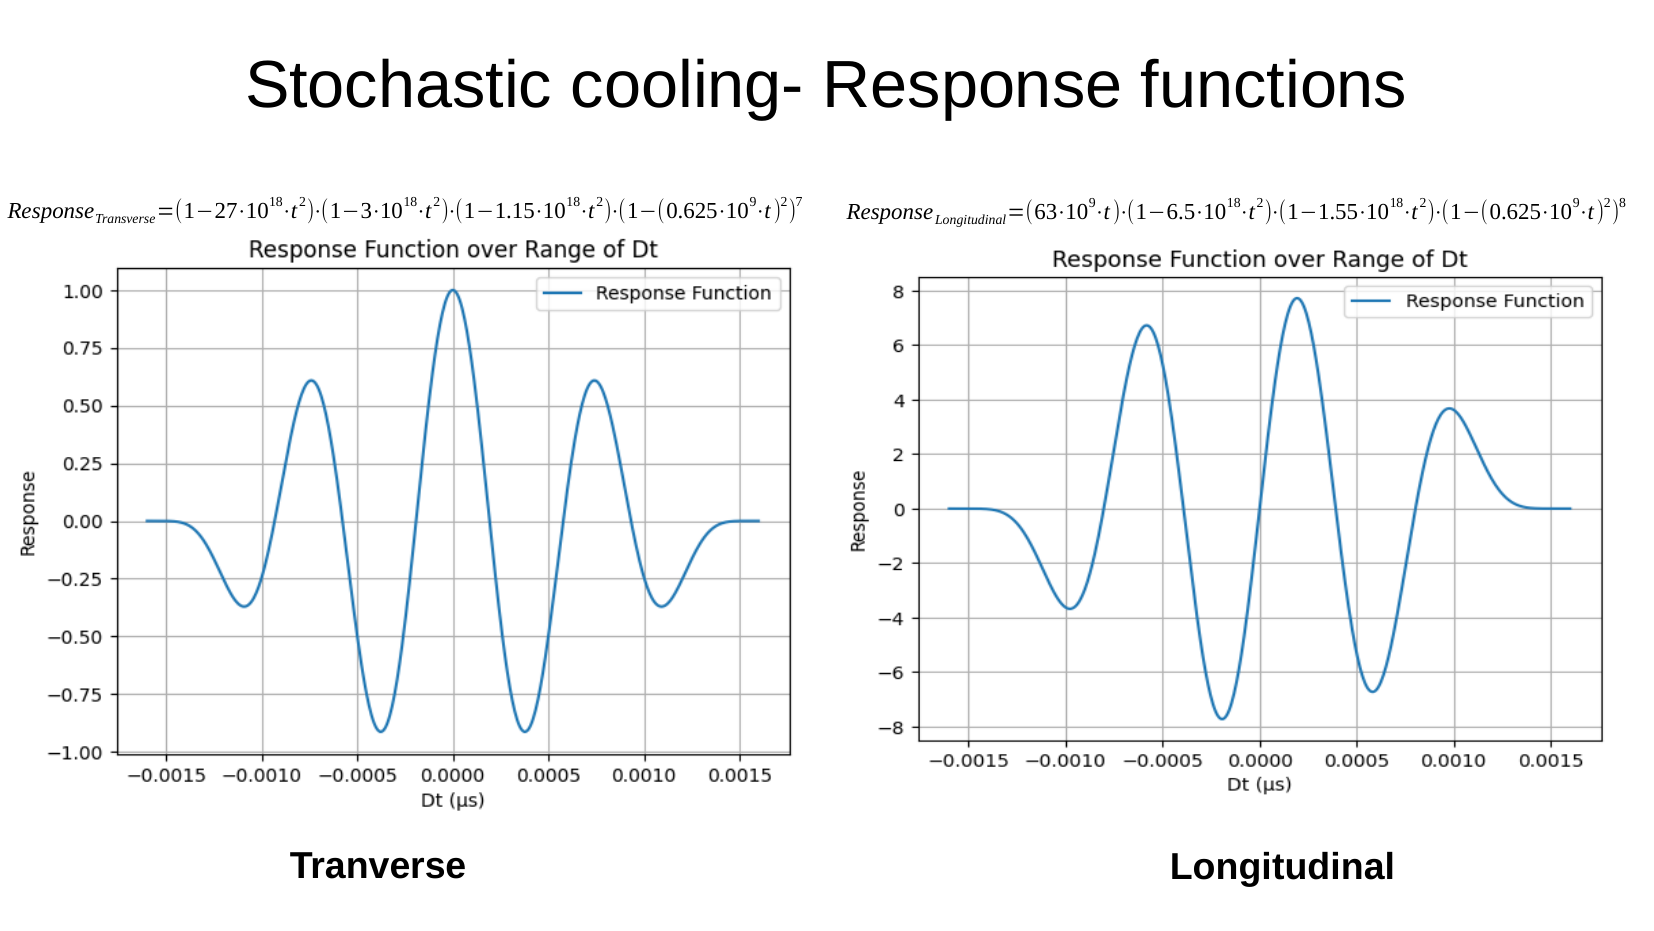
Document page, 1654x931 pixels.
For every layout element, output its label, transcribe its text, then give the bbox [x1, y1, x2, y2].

text_box Longitudinal [1155, 838, 1411, 896]
picture [6, 226, 802, 824]
chart [845, 195, 1627, 228]
text_box Tranverse [274, 837, 482, 895]
title Stochastic cooling- Response functions [82, 37, 1571, 132]
chart [6, 194, 803, 227]
picture [836, 237, 1614, 807]
